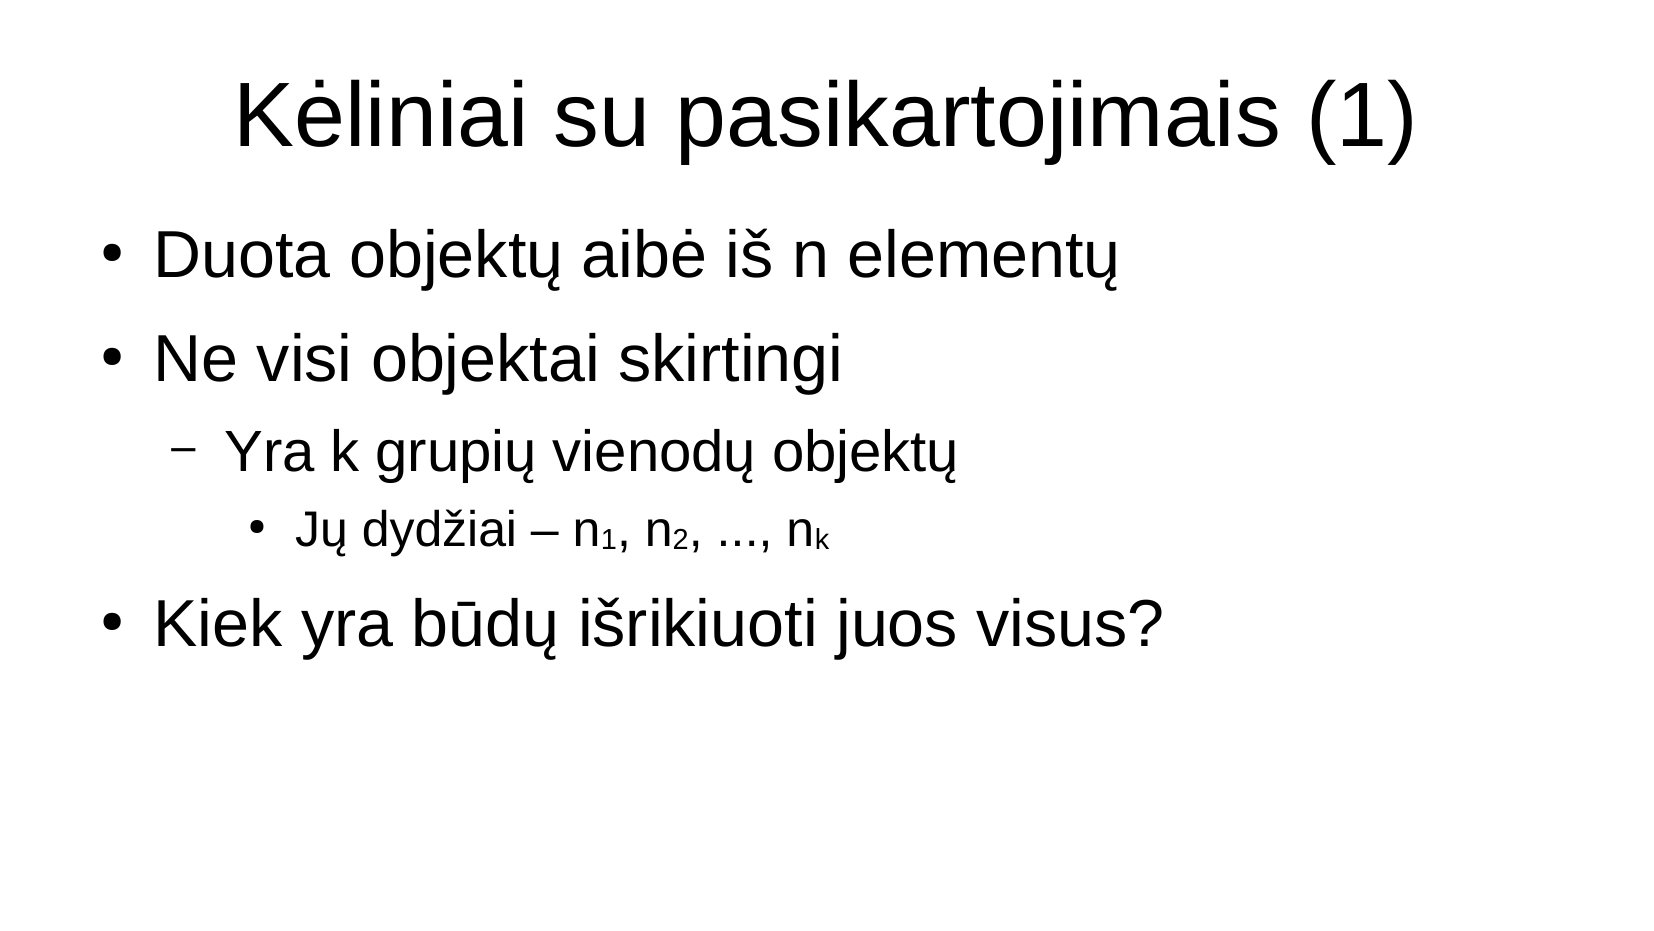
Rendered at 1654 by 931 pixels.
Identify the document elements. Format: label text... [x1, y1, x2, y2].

list Duota objektų aibė iš n elementų Ne visi objektai skirtingi Yra k grupių vienodų objektų Jų dydžiai – n1, n2, ..., nk Kiek yra būdų išrikiuoti juos visus? [82, 217, 1571, 757]
title Kėliniai su pasikartojimais (1) [82, 36, 1571, 193]
